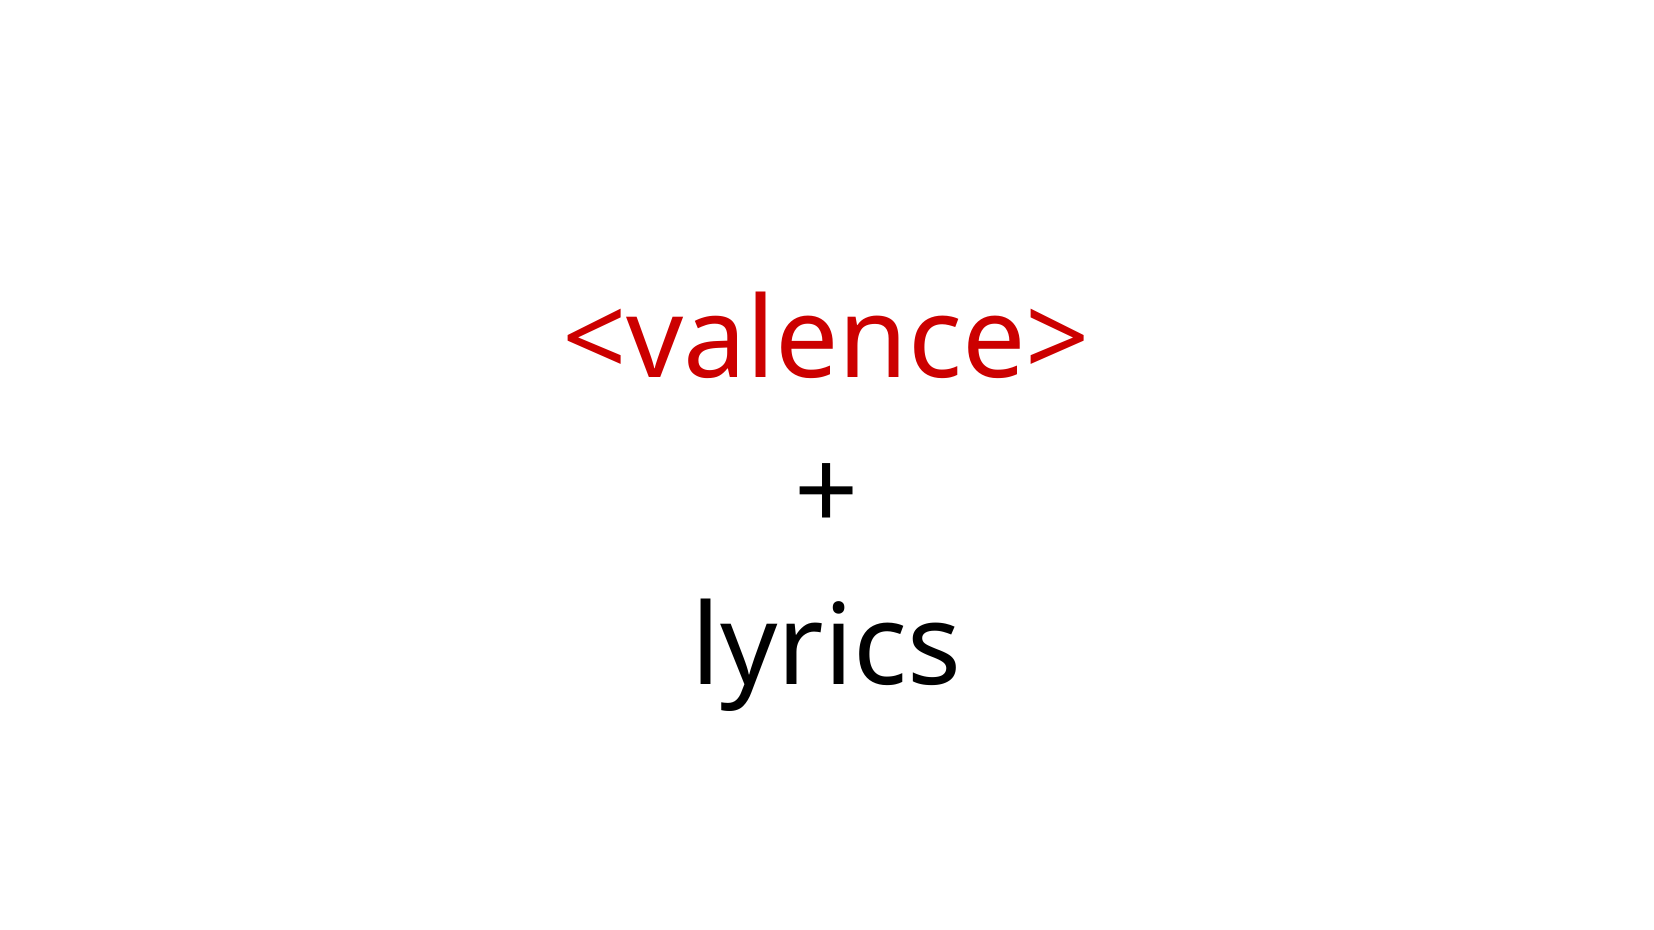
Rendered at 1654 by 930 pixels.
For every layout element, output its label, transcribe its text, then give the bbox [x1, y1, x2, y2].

subtitle <valence> + lyrics [82, 217, 1571, 757]
